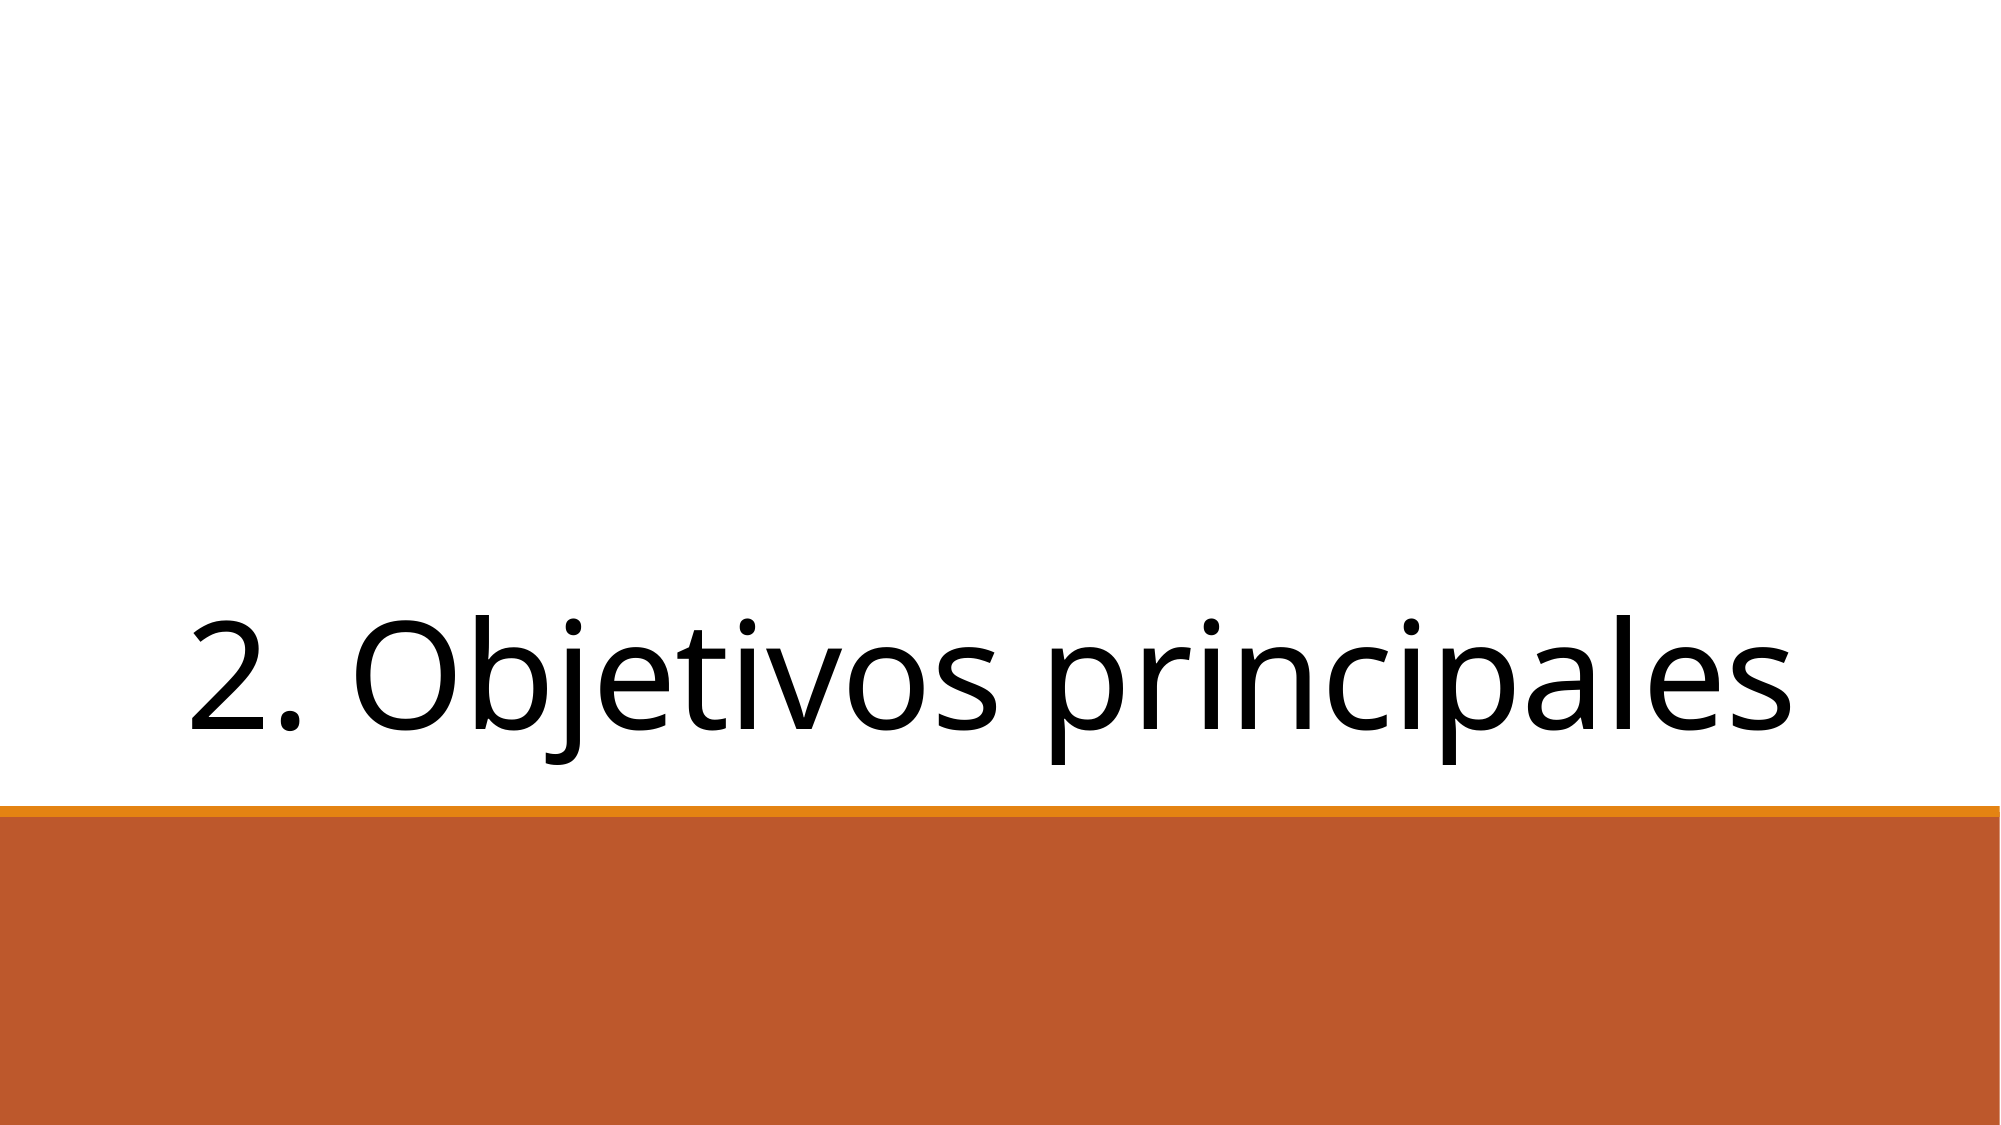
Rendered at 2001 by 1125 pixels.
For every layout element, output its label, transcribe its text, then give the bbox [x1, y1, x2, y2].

text_box 2. Objetivos principales [170, 457, 1830, 761]
